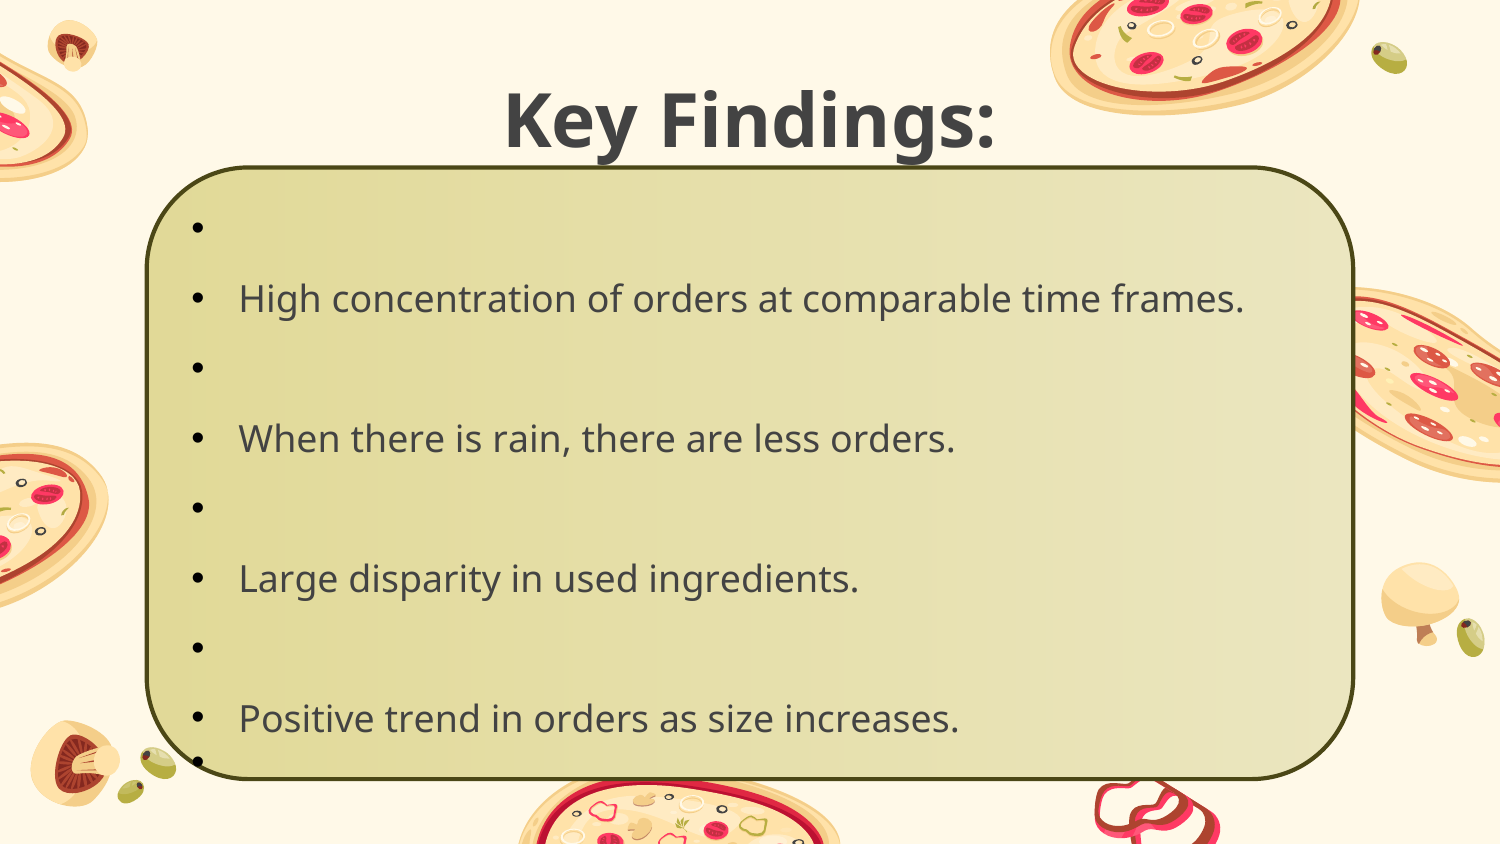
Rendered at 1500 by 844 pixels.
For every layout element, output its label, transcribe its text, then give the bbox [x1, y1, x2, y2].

title Key Findings: [344, 42, 1156, 167]
text_box High concentration of orders at comparable time frames. When there is rain, there are less orders. Large disparity in used ingredients. Positive trend in orders as size increases. [146, 167, 1354, 780]
